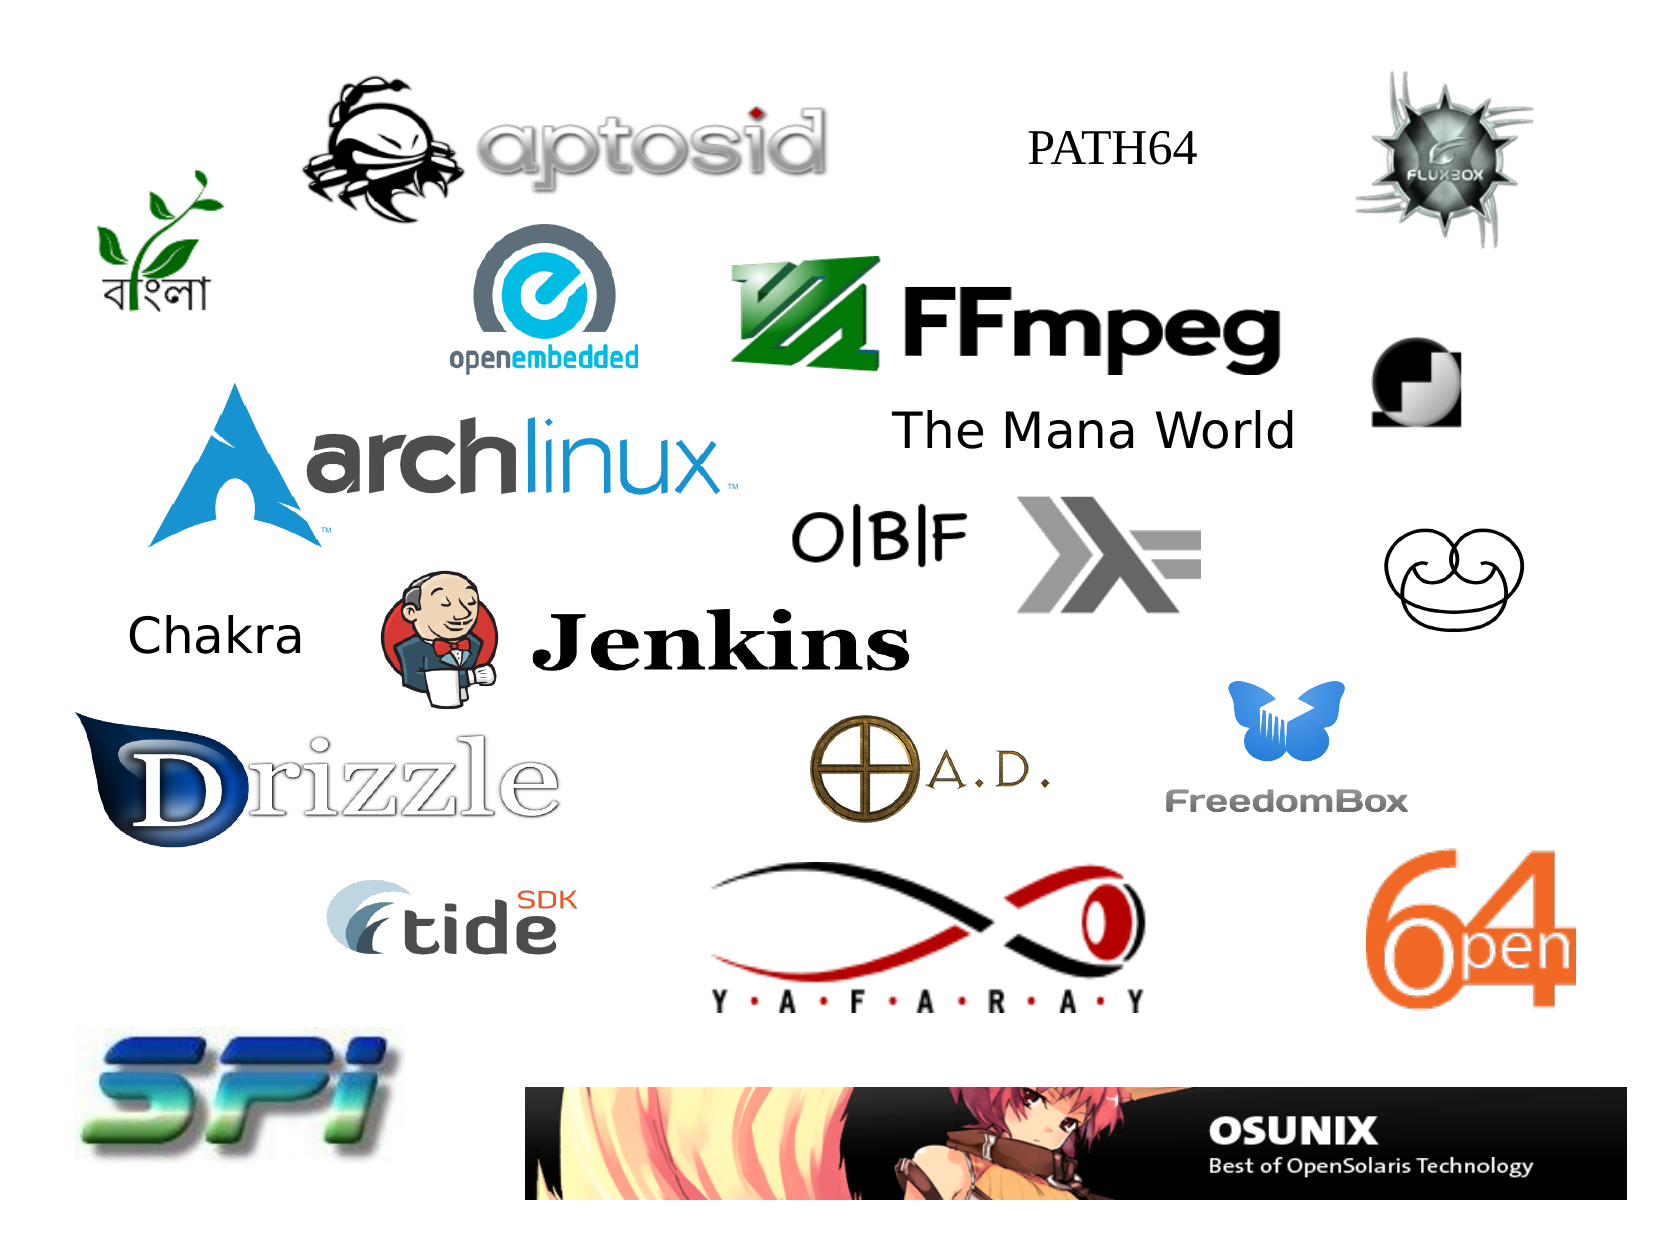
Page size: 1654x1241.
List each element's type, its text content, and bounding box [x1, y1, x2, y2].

picture [525, 1087, 1627, 1201]
picture [125, 74, 1313, 563]
picture [86, 149, 226, 317]
picture [75, 1027, 405, 1163]
text_box Chakra [112, 600, 320, 711]
text_box The Mana World [878, 394, 1313, 468]
picture [75, 442, 1051, 976]
text_box PATH64 [1012, 112, 1213, 183]
picture [1370, 337, 1463, 429]
picture [637, 474, 1576, 1034]
picture [1328, 37, 1576, 285]
